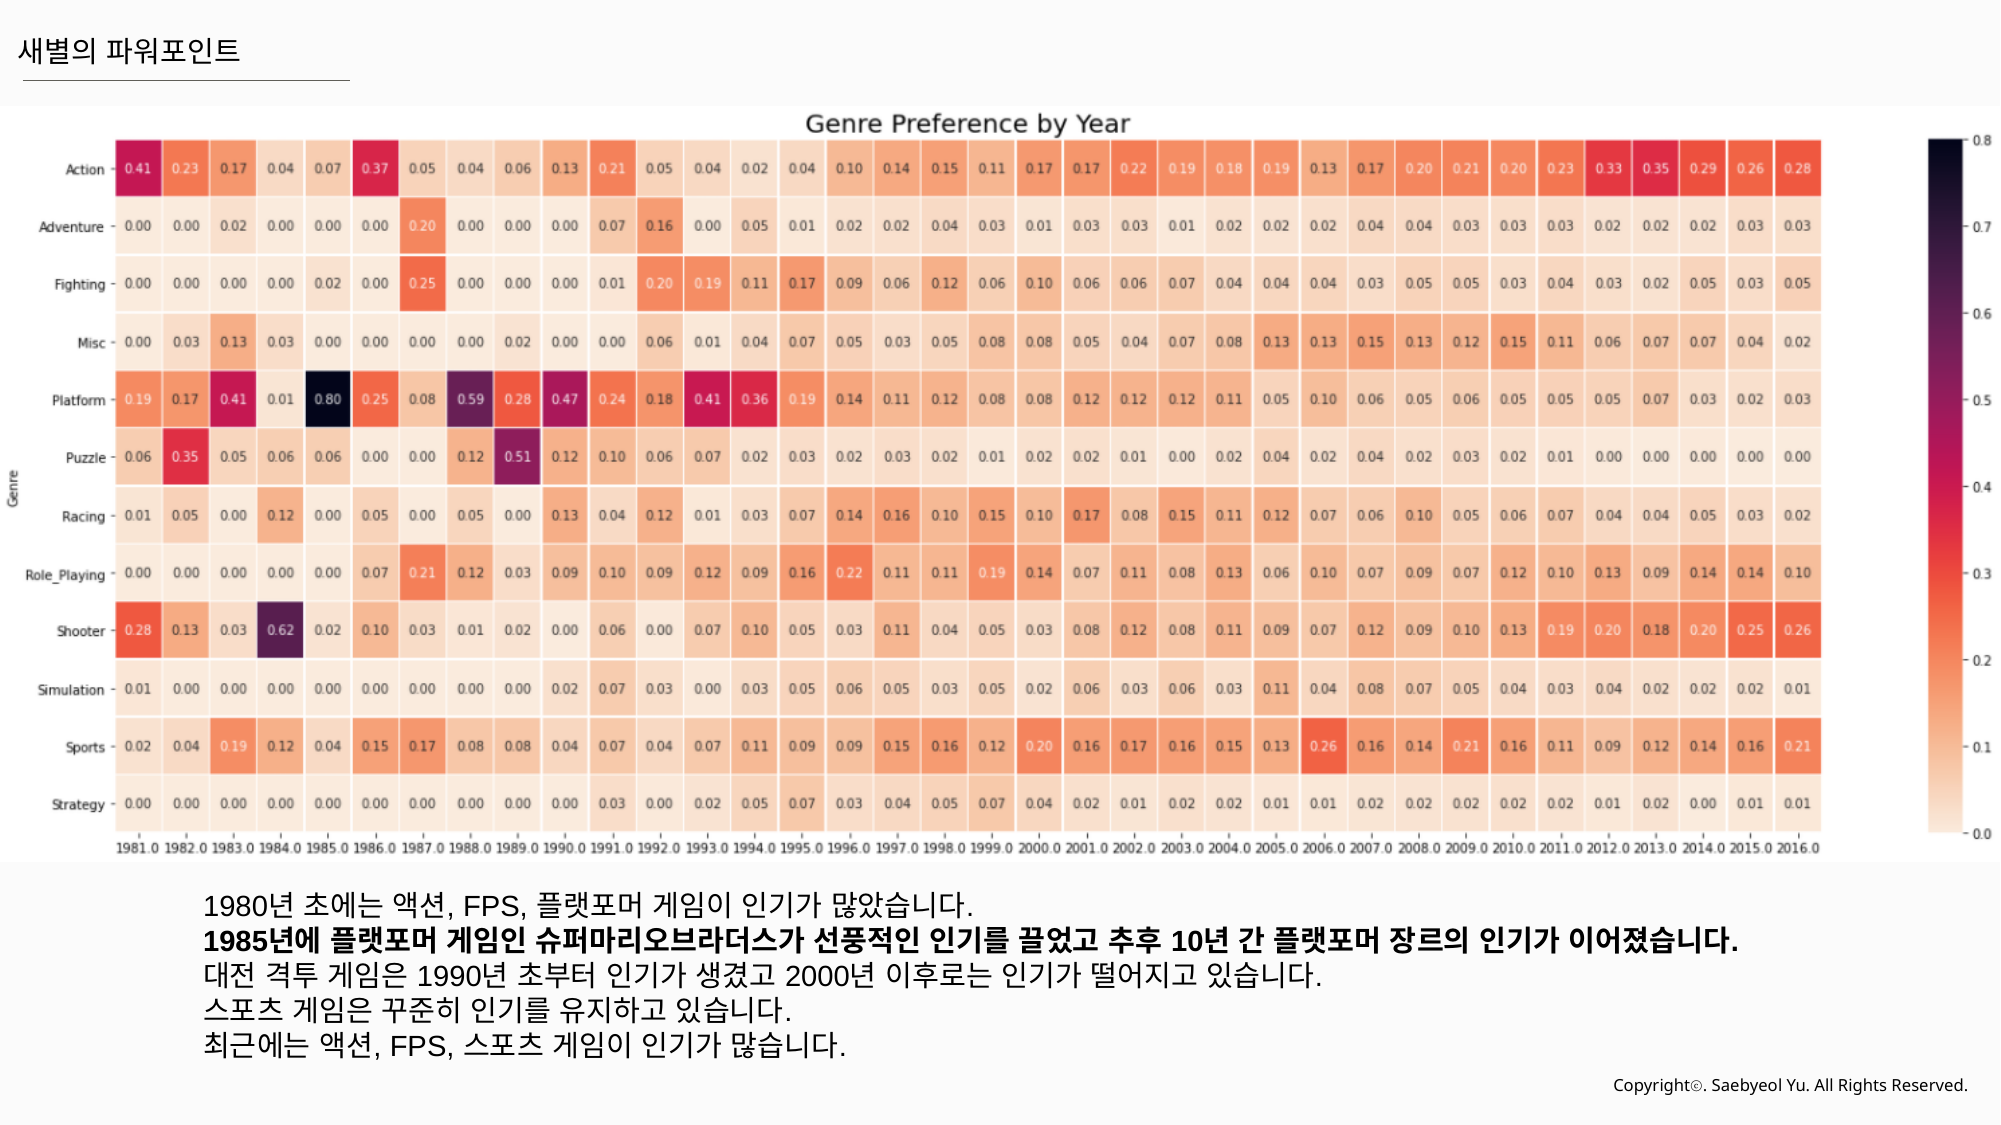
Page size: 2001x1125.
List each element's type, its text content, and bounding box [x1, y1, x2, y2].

picture [0, 106, 2000, 862]
text_box 새별의 파워포인트 [2, 25, 257, 76]
text_box 1980년 초에는 액션, FPS, 플랫포머 게임이 인기가 많았습니다. 1985년에 플랫포머 게임인 슈퍼마리오브라더스가 선풍적인 인기를 끌었고 추후 10년 간 플랫포머 장르의 인기가 이어졌습니다. 대전 격투 게임은 1990년 초부터 인기가 생겼고 2000년 이후로는 인기가 떨어지고 있습니다. 스포츠 게임은 꾸준히 인기를 유지하고 있습니다. 최근에는 액션, FPS, 스포츠 게임이 인기가 많습니다. [188, 879, 1754, 1070]
